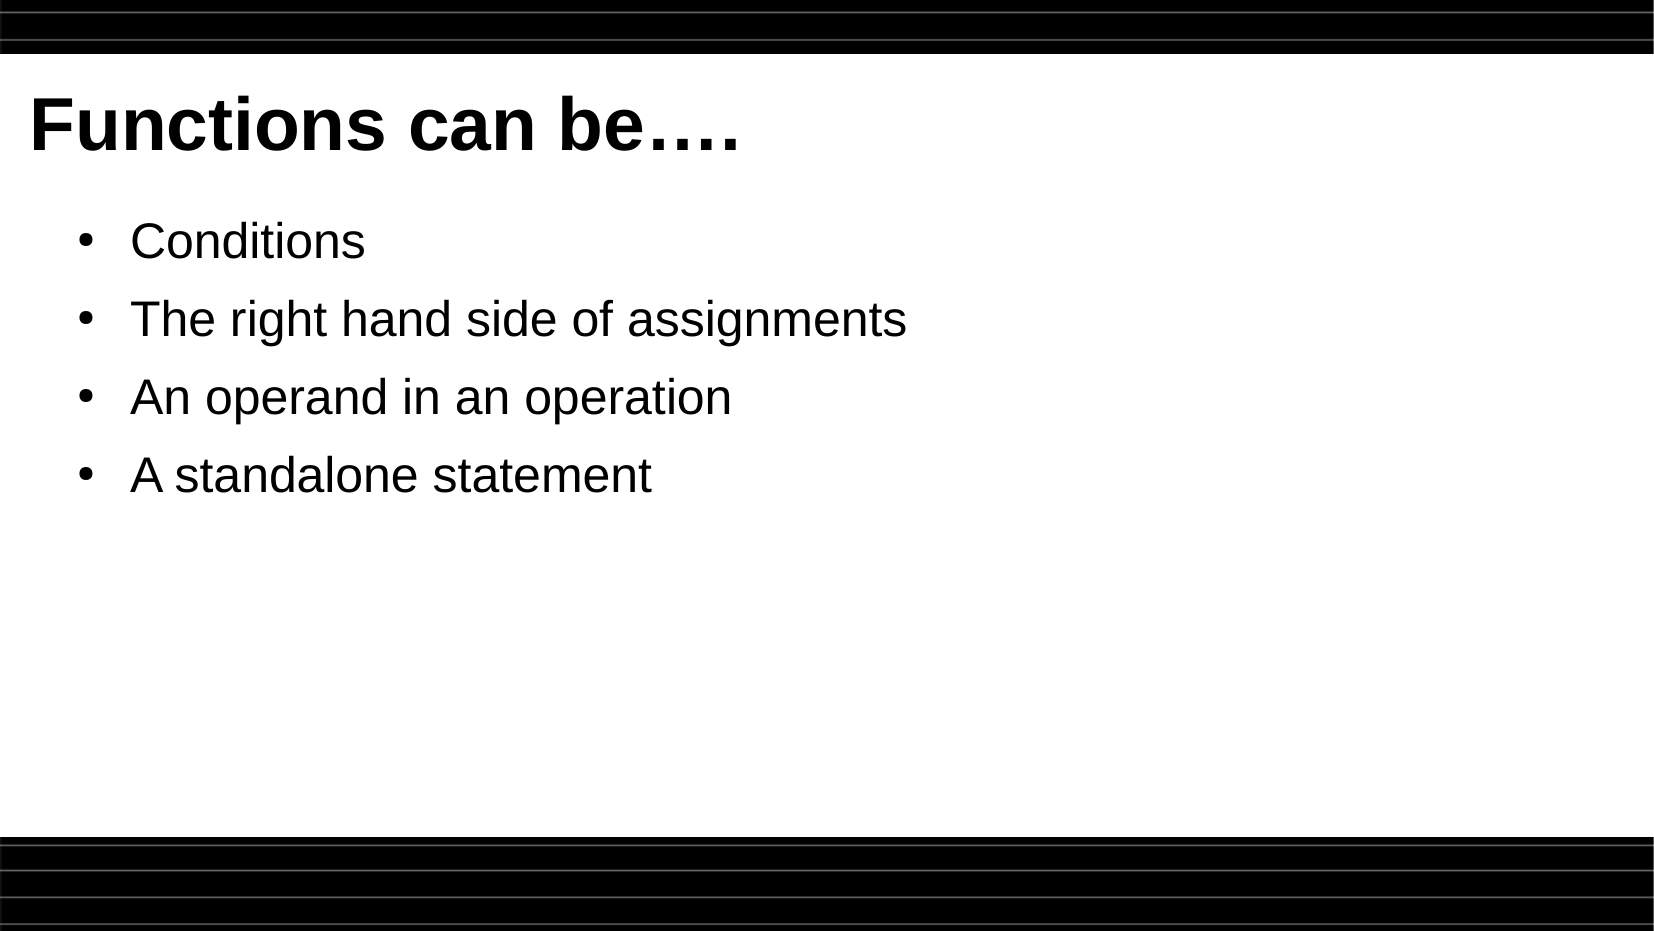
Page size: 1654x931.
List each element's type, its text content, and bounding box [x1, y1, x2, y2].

picture [0, 837, 1654, 931]
list Conditions The right hand side of assignments An operand in an operation A standalone statement [59, 213, 1636, 826]
text_box Functions can be…. [15, 75, 1546, 174]
picture [0, 0, 1654, 54]
